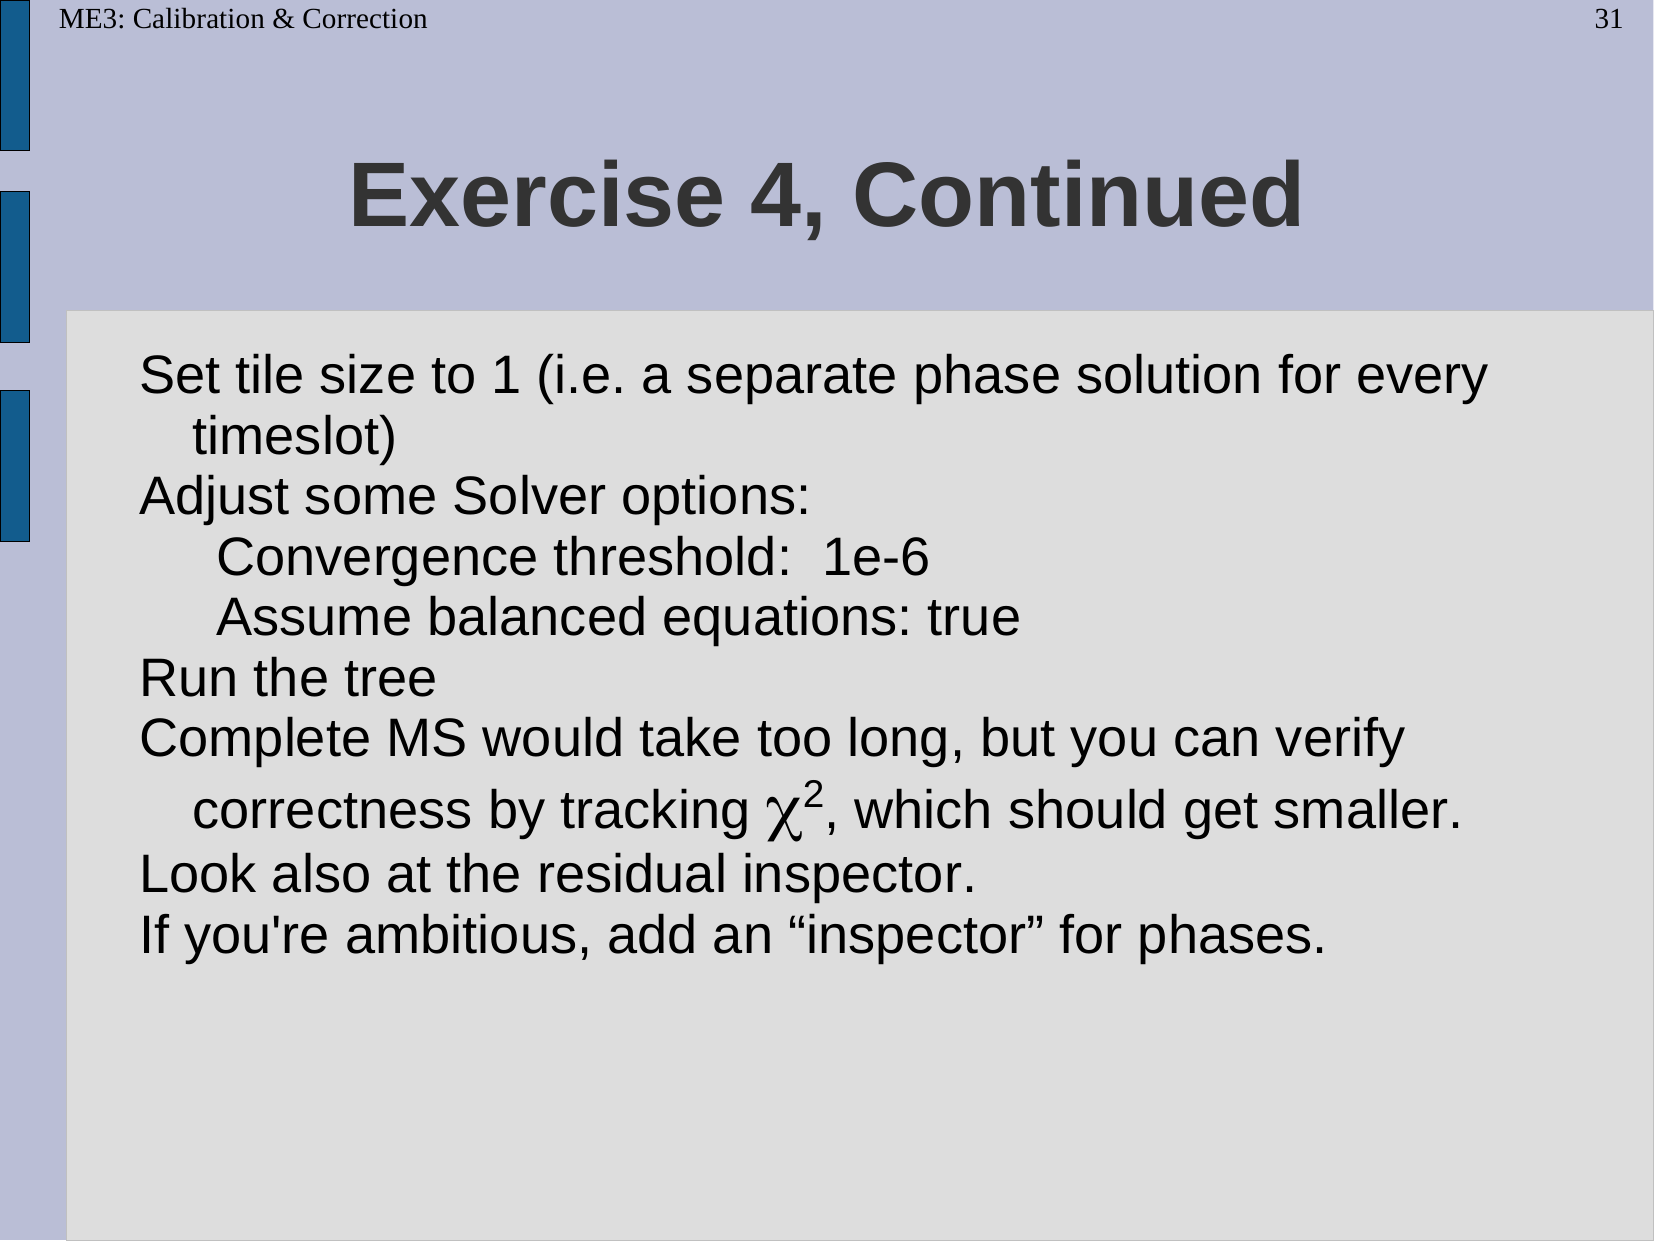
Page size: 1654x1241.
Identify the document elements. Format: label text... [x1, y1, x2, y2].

title Exercise 4, Continued [121, 98, 1534, 291]
list Set tile size to 1 (i.e. a separate phase solution for every timeslot) Adjust some Solver options: Convergence threshold: 1e-6 Assume balanced equations: true Run the tree Complete MS would take too long, but you can verify correctness by tracking 2, which should get smaller. Look also at the residual inspector. If you're ambitious, add an “inspector” for phases. [121, 344, 1534, 1118]
